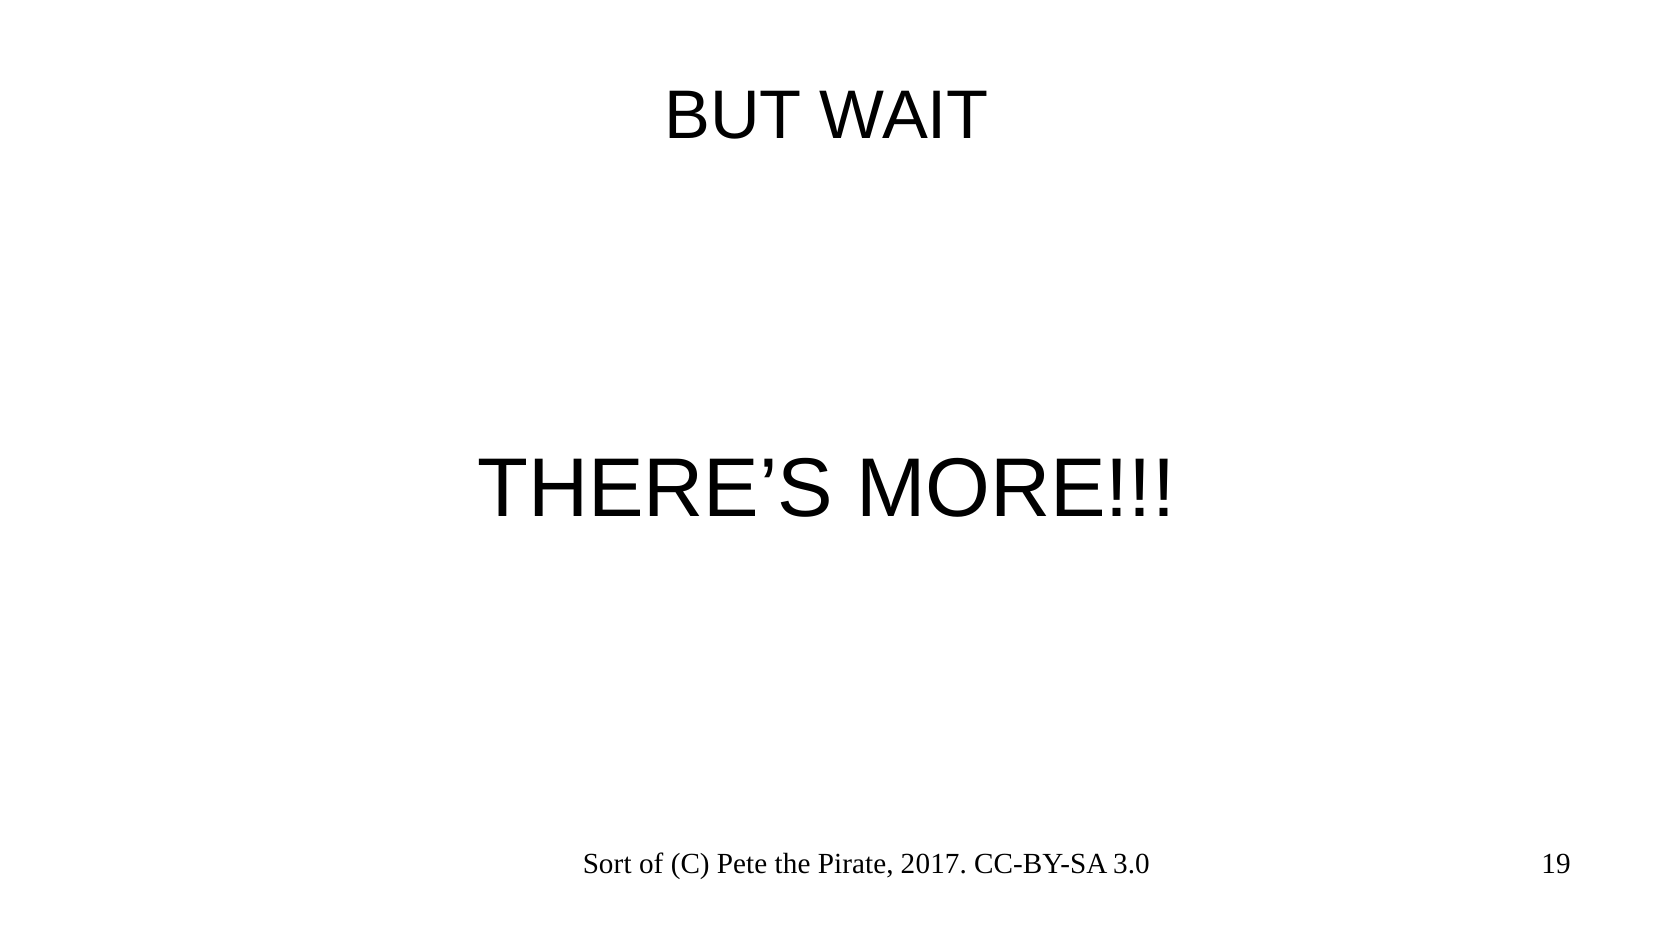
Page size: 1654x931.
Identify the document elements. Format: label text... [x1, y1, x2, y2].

list THERE’S MORE!!! [82, 217, 1571, 757]
title BUT WAIT [82, 37, 1571, 193]
